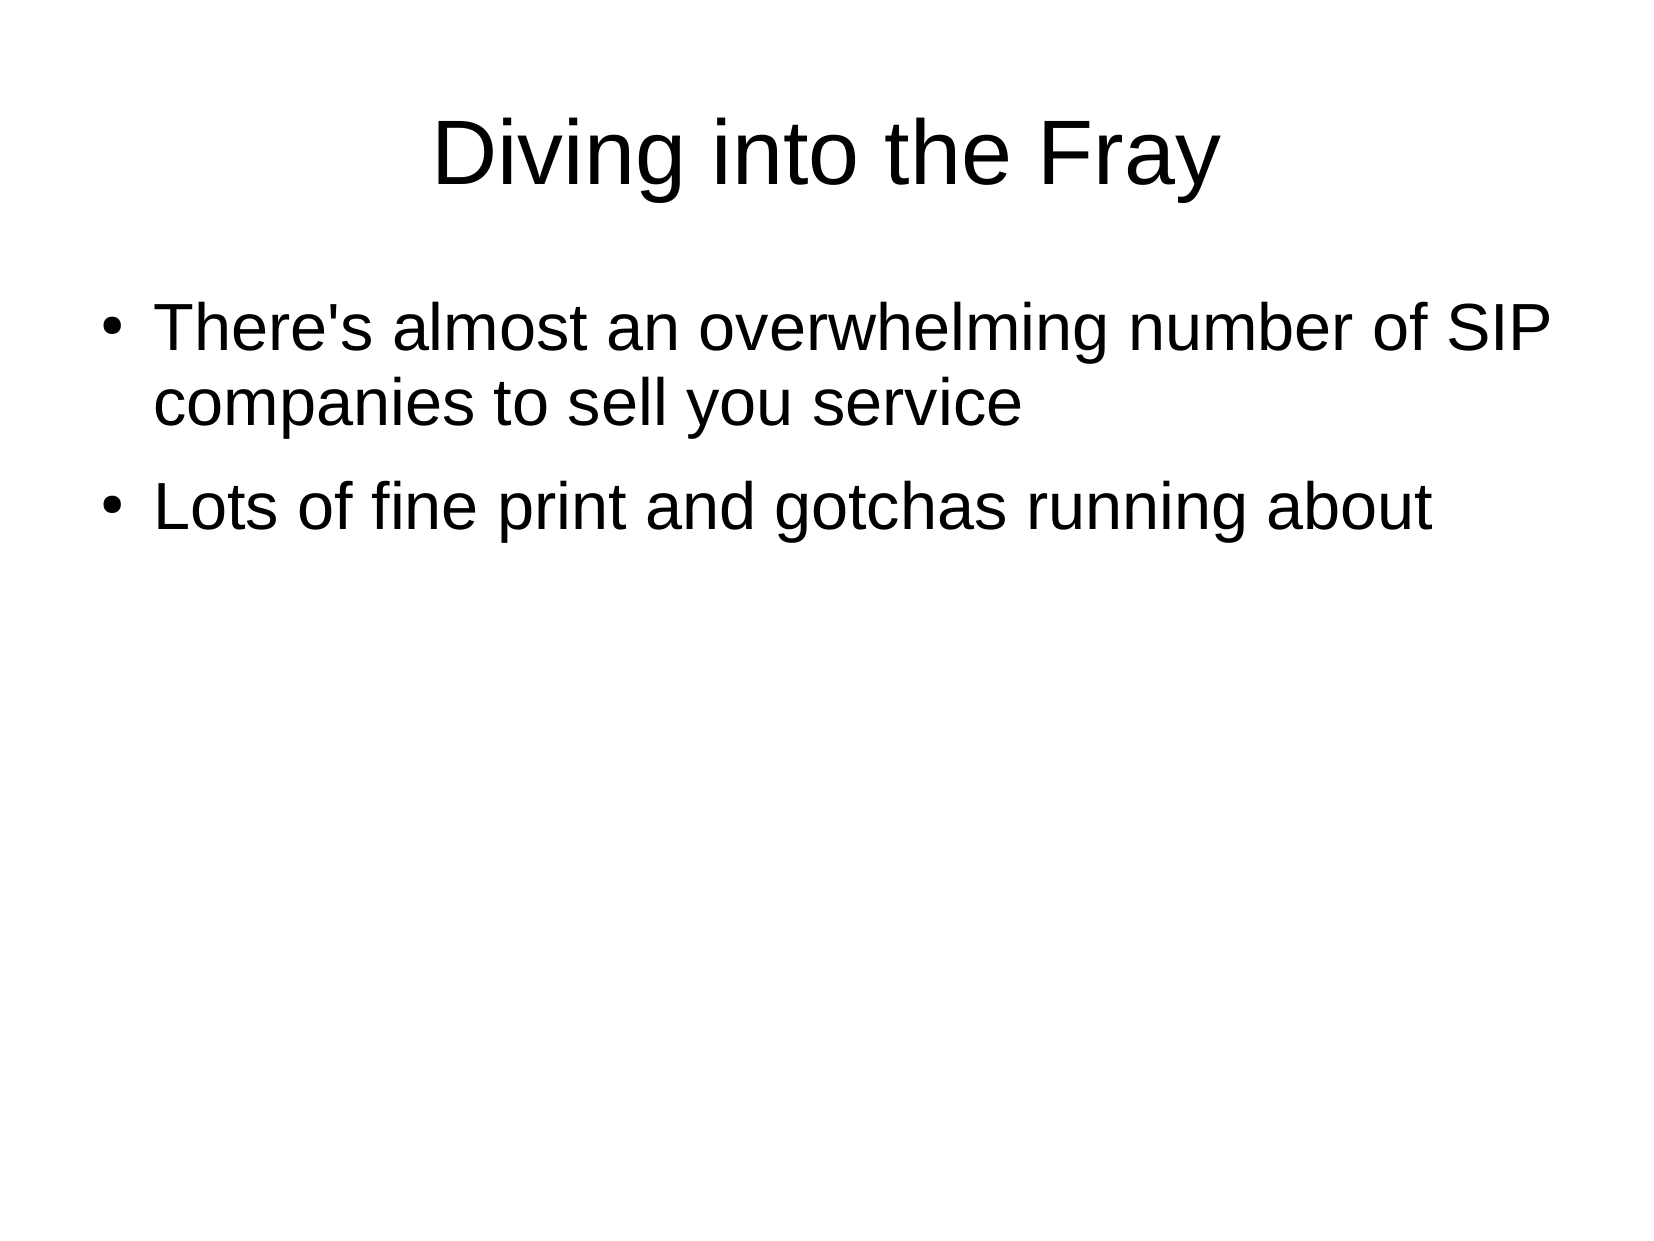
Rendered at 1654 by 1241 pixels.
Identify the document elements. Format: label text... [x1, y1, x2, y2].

list There's almost an overwhelming number of SIP companies to sell you service Lots of fine print and gotchas running about [82, 290, 1571, 1010]
title Diving into the Fray [82, 49, 1571, 257]
